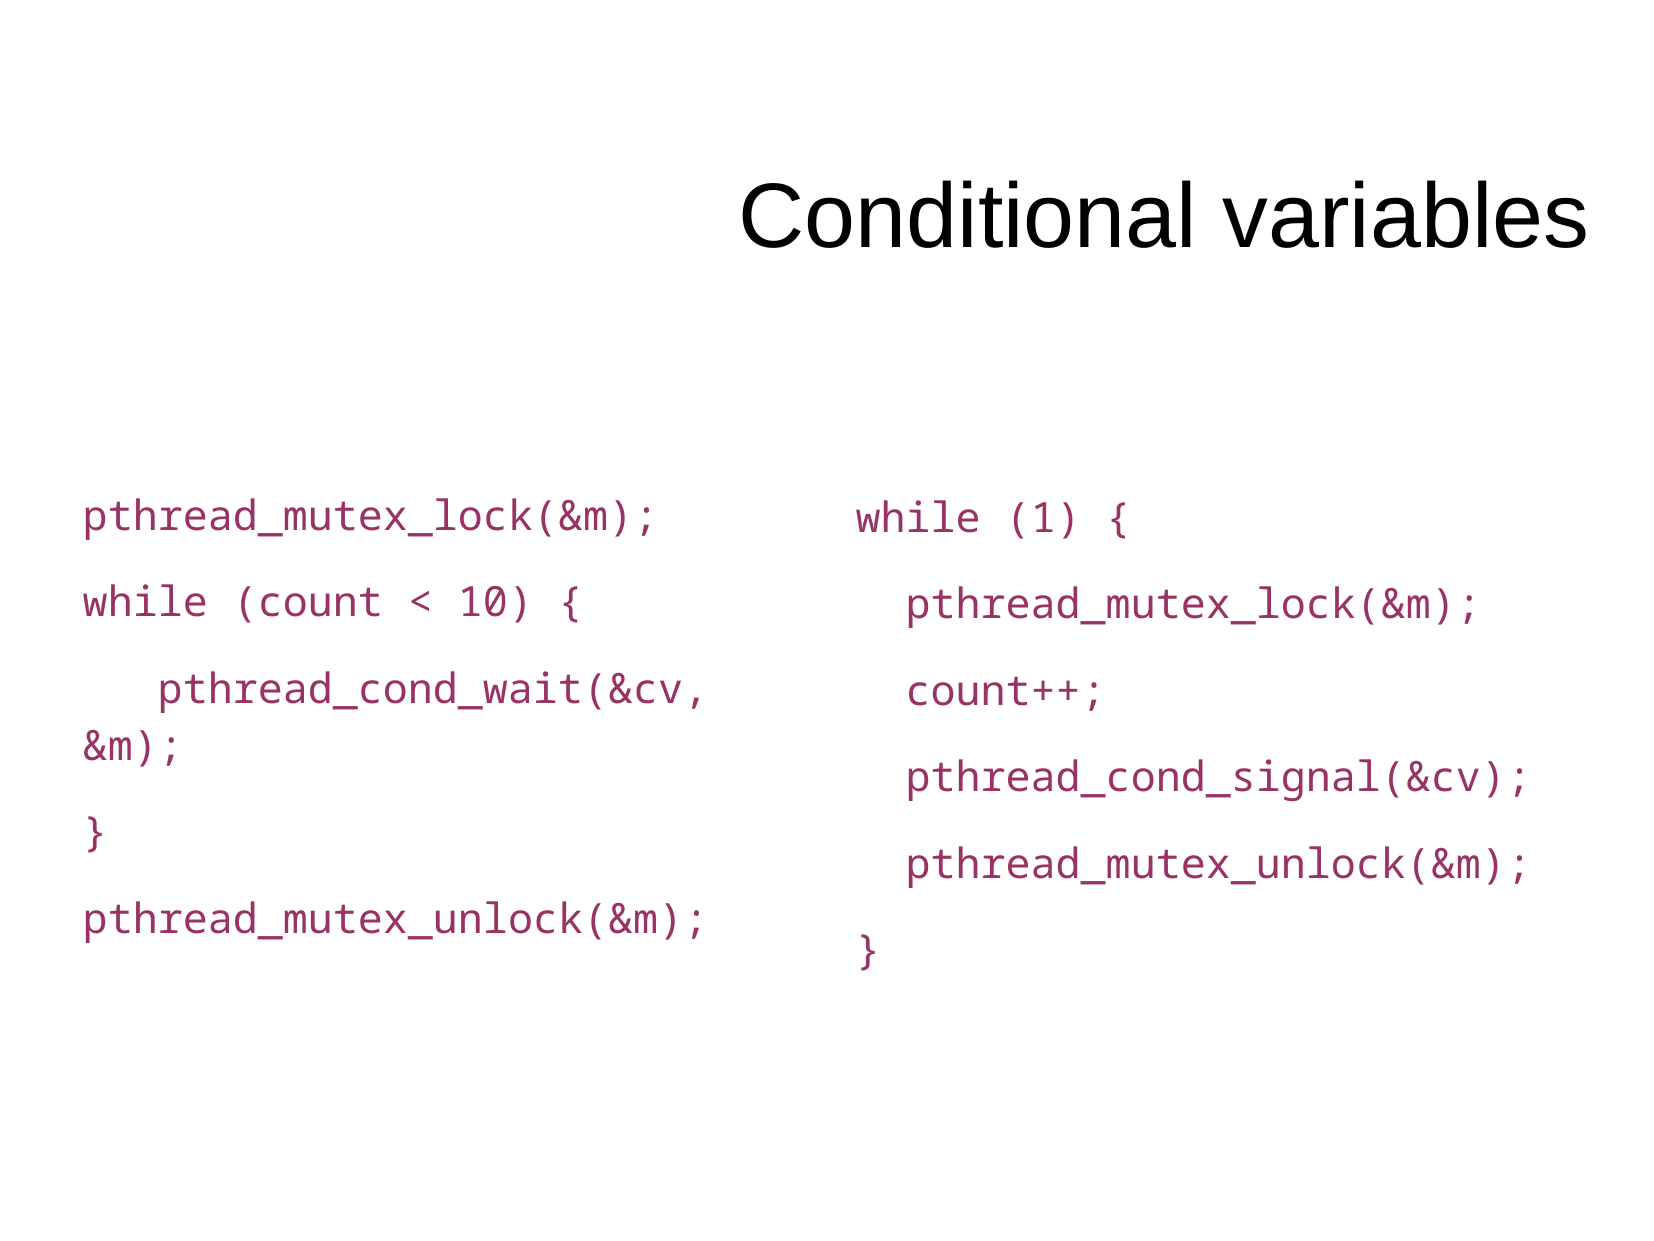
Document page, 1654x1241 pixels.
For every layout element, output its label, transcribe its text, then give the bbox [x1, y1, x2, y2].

list while (1) { pthread_mutex_lock(&m); count++; pthread_cond_signal(&cv); pthread_mutex_unlock(&m); } [855, 487, 1613, 1163]
list pthread_mutex_lock(&m); while (count < 10) { pthread_cond_wait(&cv, &m); } pthread_mutex_unlock(&m); [82, 485, 788, 1086]
title Conditional variables [716, 112, 1613, 320]
